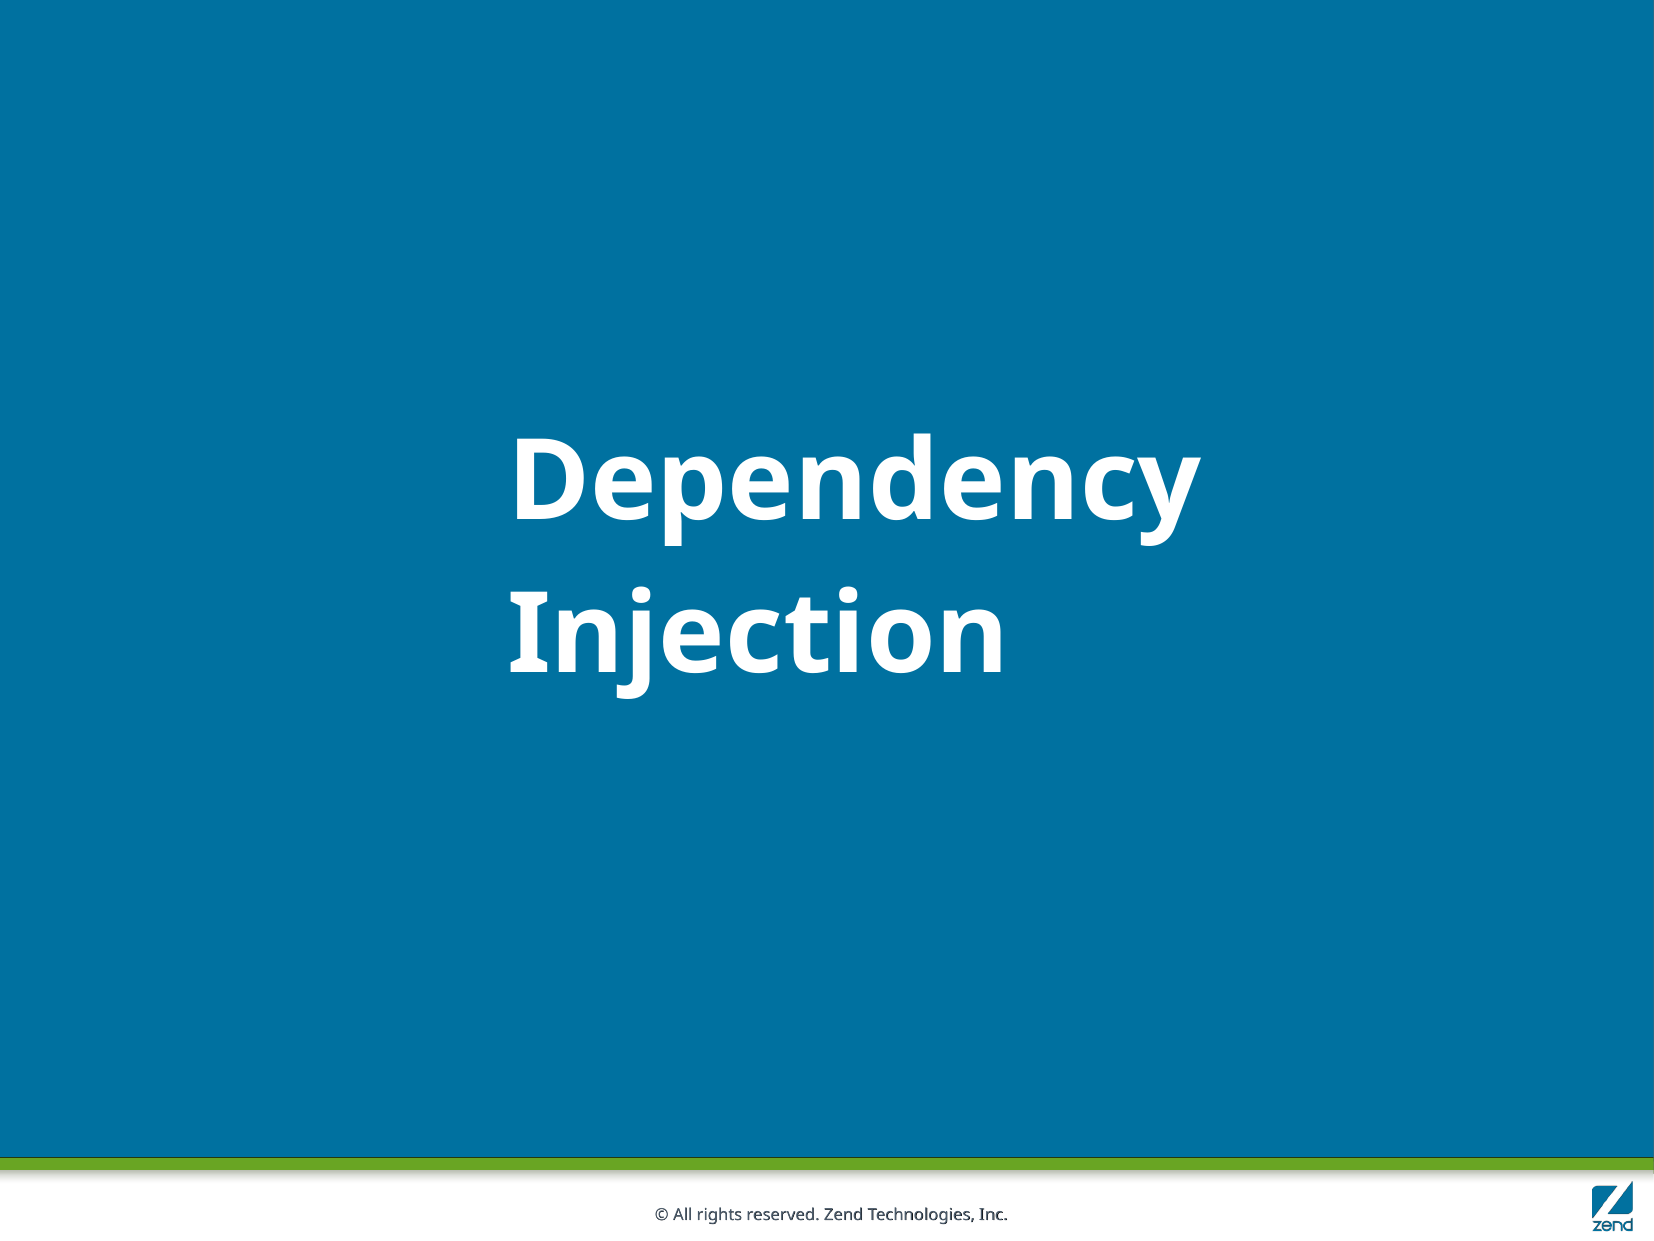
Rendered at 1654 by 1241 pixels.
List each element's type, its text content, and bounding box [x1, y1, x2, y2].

picture [0, 1170, 1654, 1232]
title Dependency Injection [507, 406, 1332, 706]
